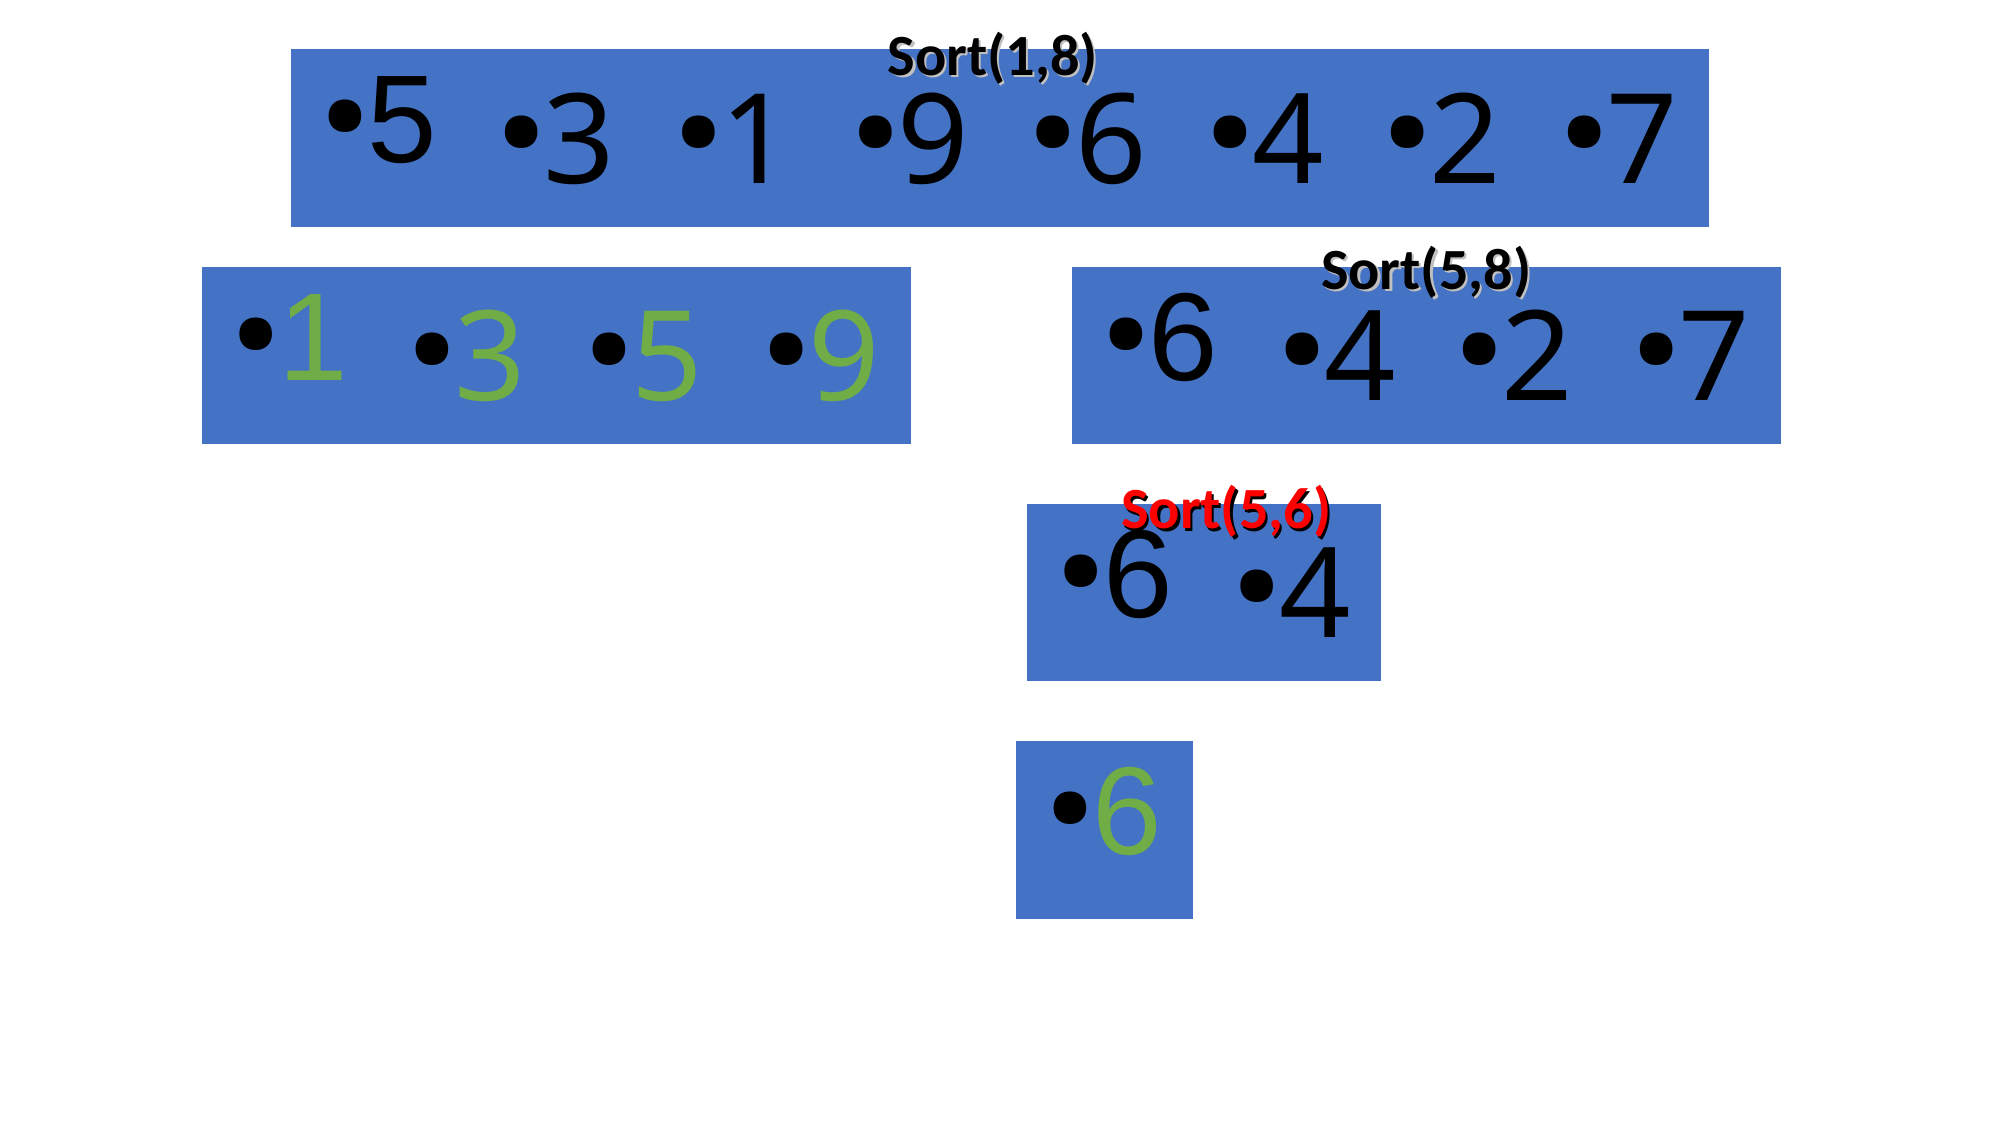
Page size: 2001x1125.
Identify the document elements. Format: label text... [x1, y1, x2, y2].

table_header 6 [1000, 49, 1177, 227]
table_header 4 [1204, 504, 1381, 681]
text_box Sort(1,8) [873, 9, 1113, 94]
table_header 9 [733, 267, 911, 444]
table_header 4 [1249, 267, 1426, 444]
text_box Sort(5,6) [1106, 463, 1347, 548]
table_header 9 [914, 102, 951, 141]
table_header 7 [1604, 267, 1781, 444]
table_header 4 [1177, 49, 1354, 227]
table_header 1 [646, 49, 823, 227]
table_header 9 [823, 49, 1000, 227]
table_header 6 [1093, 136, 1130, 175]
text_box Sort(5,8) [1306, 224, 1547, 309]
table_header 3 [379, 267, 556, 444]
table_header 1 [202, 267, 379, 444]
table_header 5 [556, 267, 733, 444]
table_header 7 [1531, 49, 1709, 227]
table_header 6 [1016, 741, 1193, 919]
table_header 6 [1121, 570, 1156, 609]
table_header 2 [1354, 49, 1531, 224]
table_header 6 [1027, 504, 1204, 681]
table_header 4 [1293, 559, 1325, 607]
table_header 5 [291, 49, 468, 227]
table_header 6 [1072, 267, 1249, 444]
table_header 3 [468, 49, 646, 227]
table_header 2 [1426, 267, 1604, 444]
